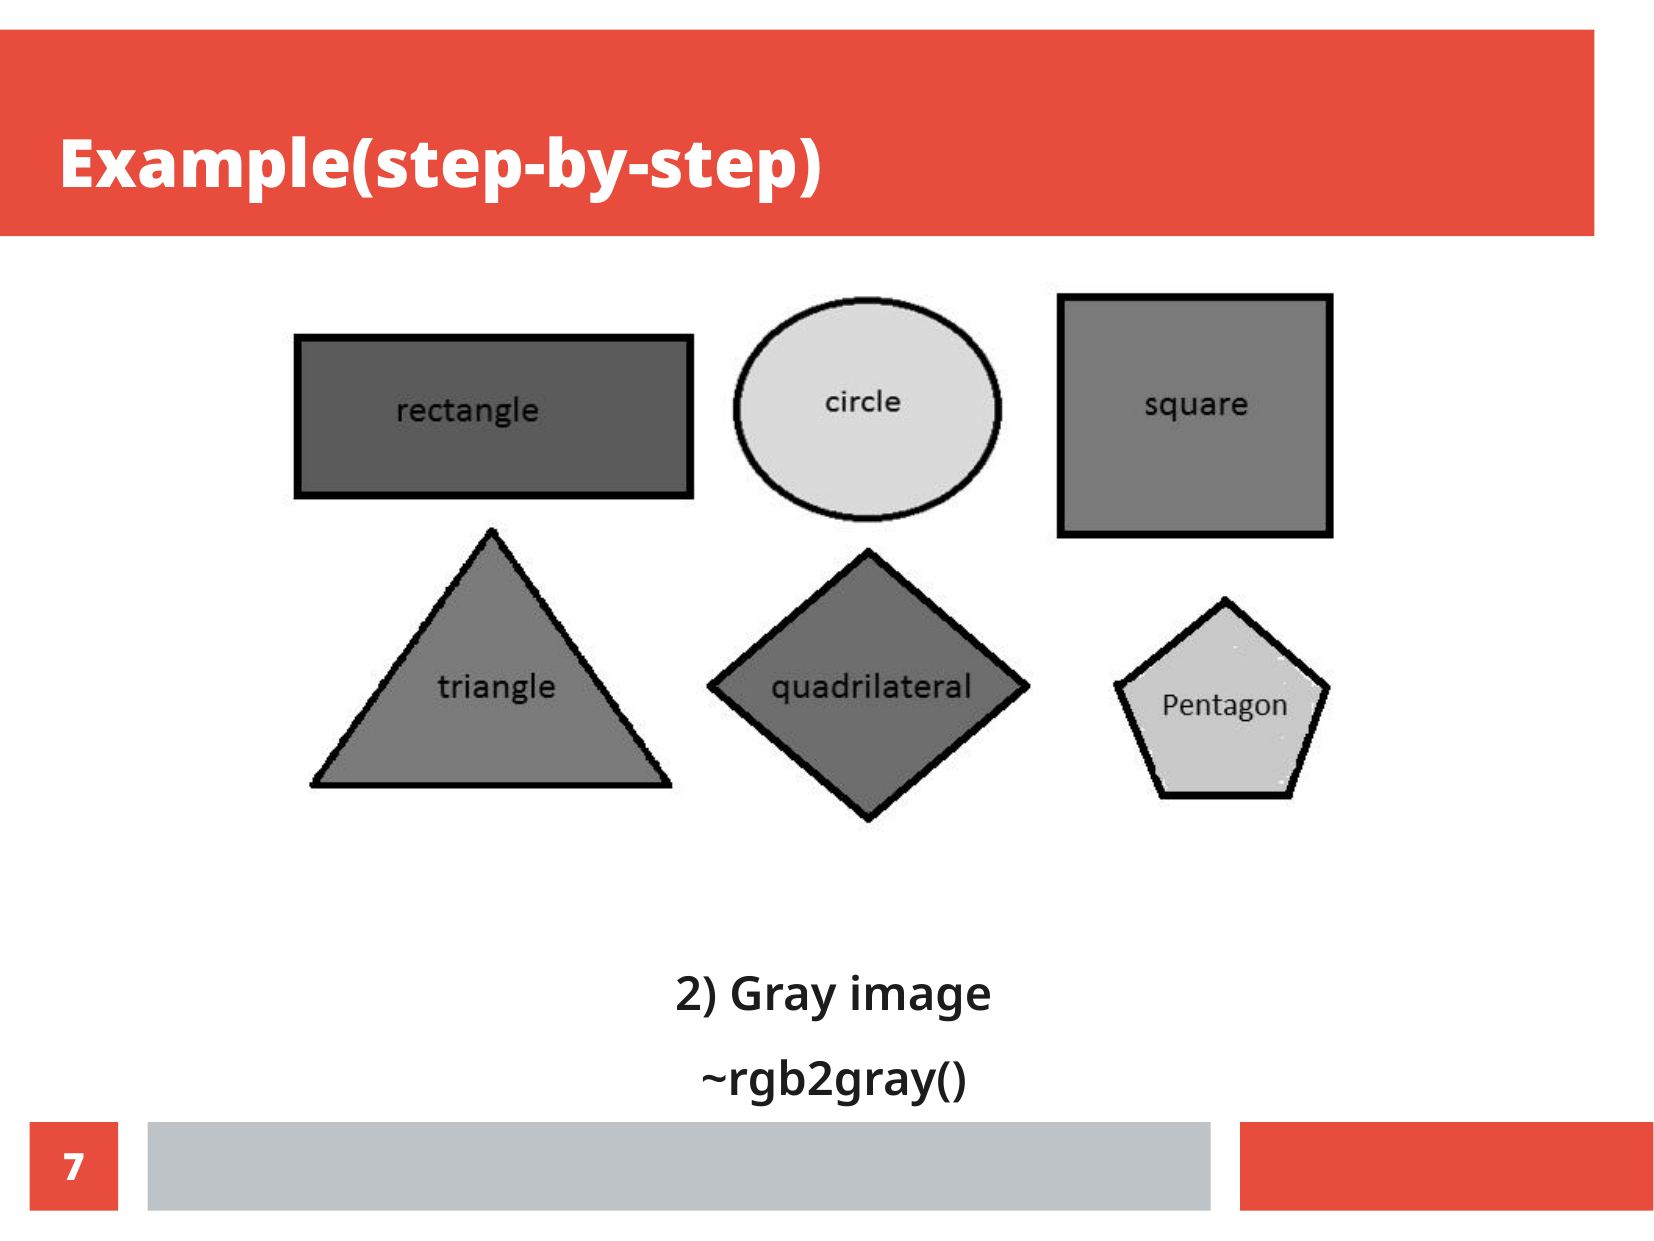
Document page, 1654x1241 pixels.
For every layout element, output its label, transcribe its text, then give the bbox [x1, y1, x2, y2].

title Example(step-by-step) [59, 59, 1595, 207]
list 2) Gray image ~rgb2gray() [436, 960, 1217, 1111]
picture [133, 245, 1520, 946]
